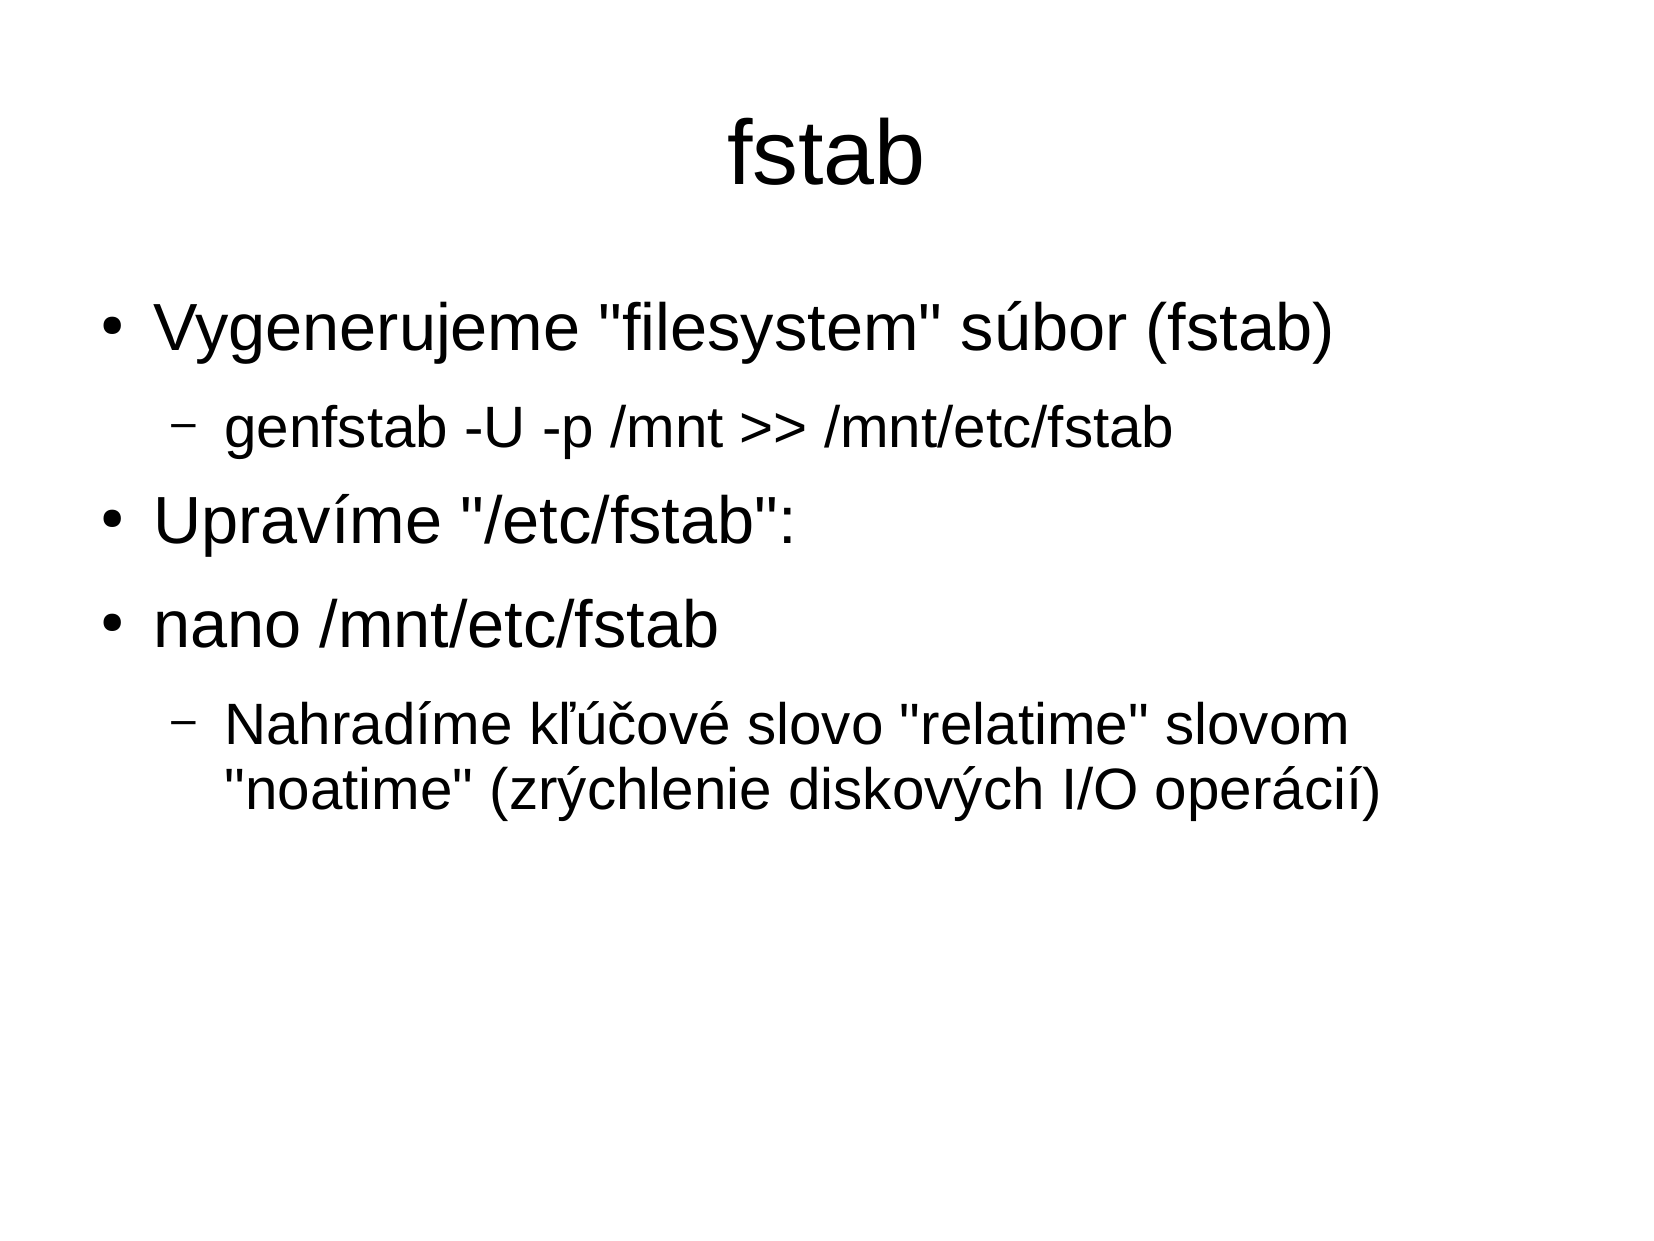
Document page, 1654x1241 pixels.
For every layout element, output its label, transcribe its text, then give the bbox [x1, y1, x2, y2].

title fstab [82, 49, 1571, 257]
list Vygenerujeme "filesystem" súbor (fstab) genfstab -U -p /mnt >> /mnt/etc/fstab Upravíme "/etc/fstab": nano /mnt/etc/fstab Nahradíme kľúčové slovo "relatime" slovom "noatime" (zrýchlenie diskových I/O operácií) [82, 290, 1571, 1010]
